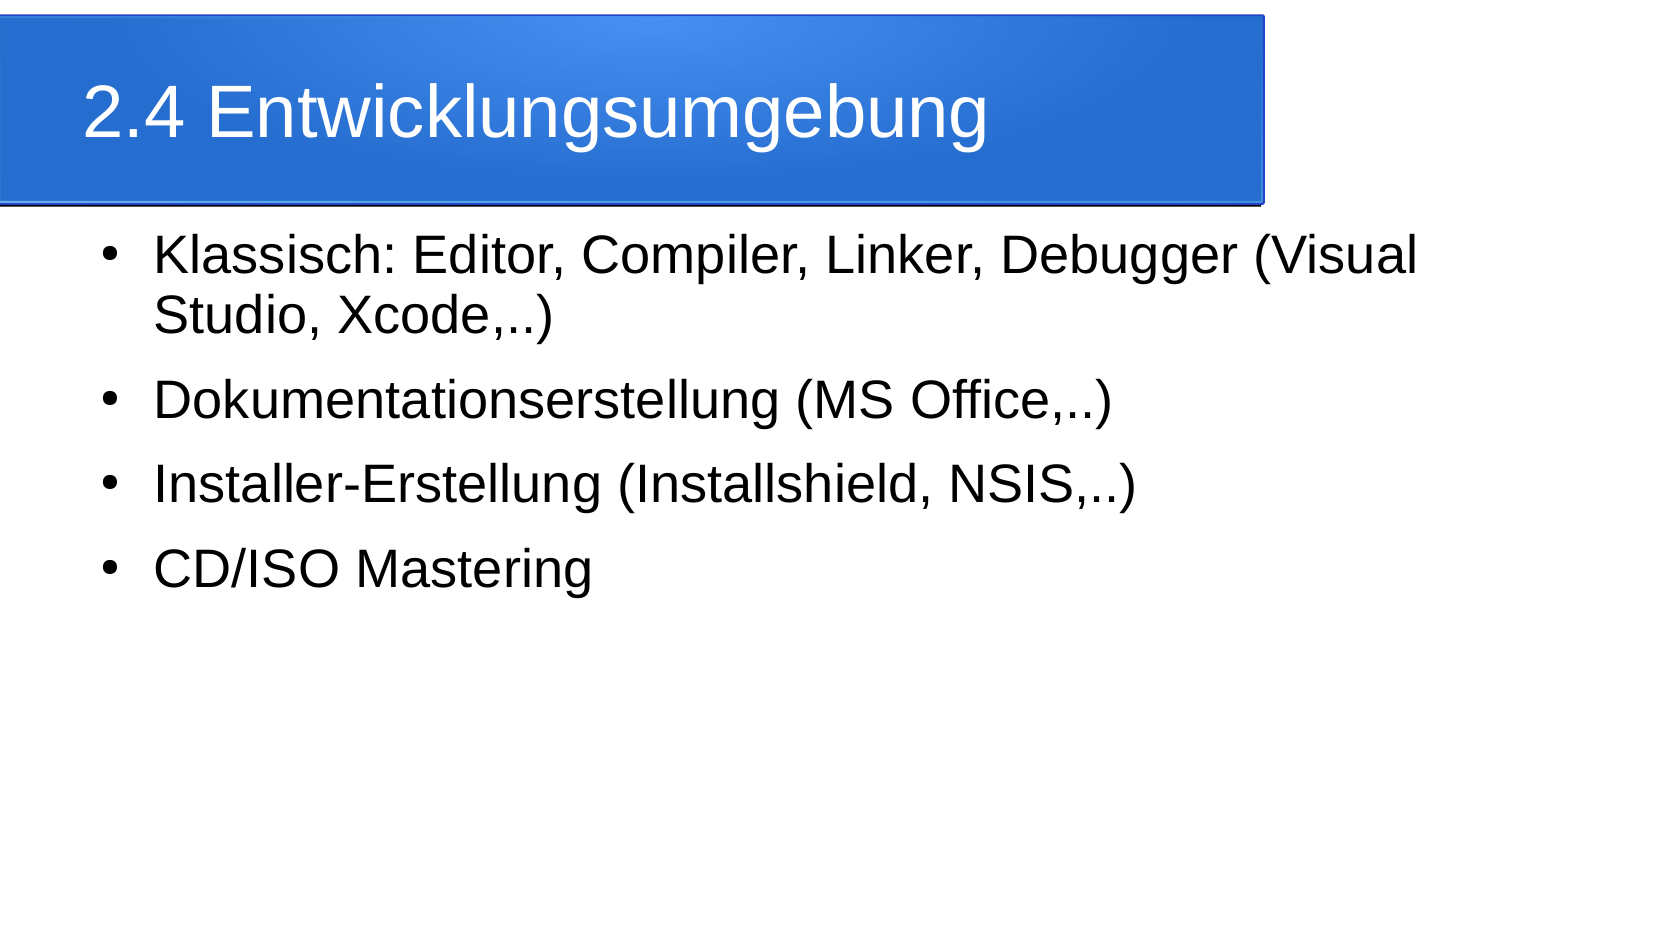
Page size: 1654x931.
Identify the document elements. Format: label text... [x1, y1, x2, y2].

title 2.4 Entwicklungsumgebung [82, 35, 1235, 189]
list Klassisch: Editor, Compiler, Linker, Debugger (Visual Studio, Xcode,..) Dokumentationserstellung (MS Office,..) Installer-Erstellung (Installshield, NSIS,..) CD/ISO Mastering [82, 224, 1571, 764]
